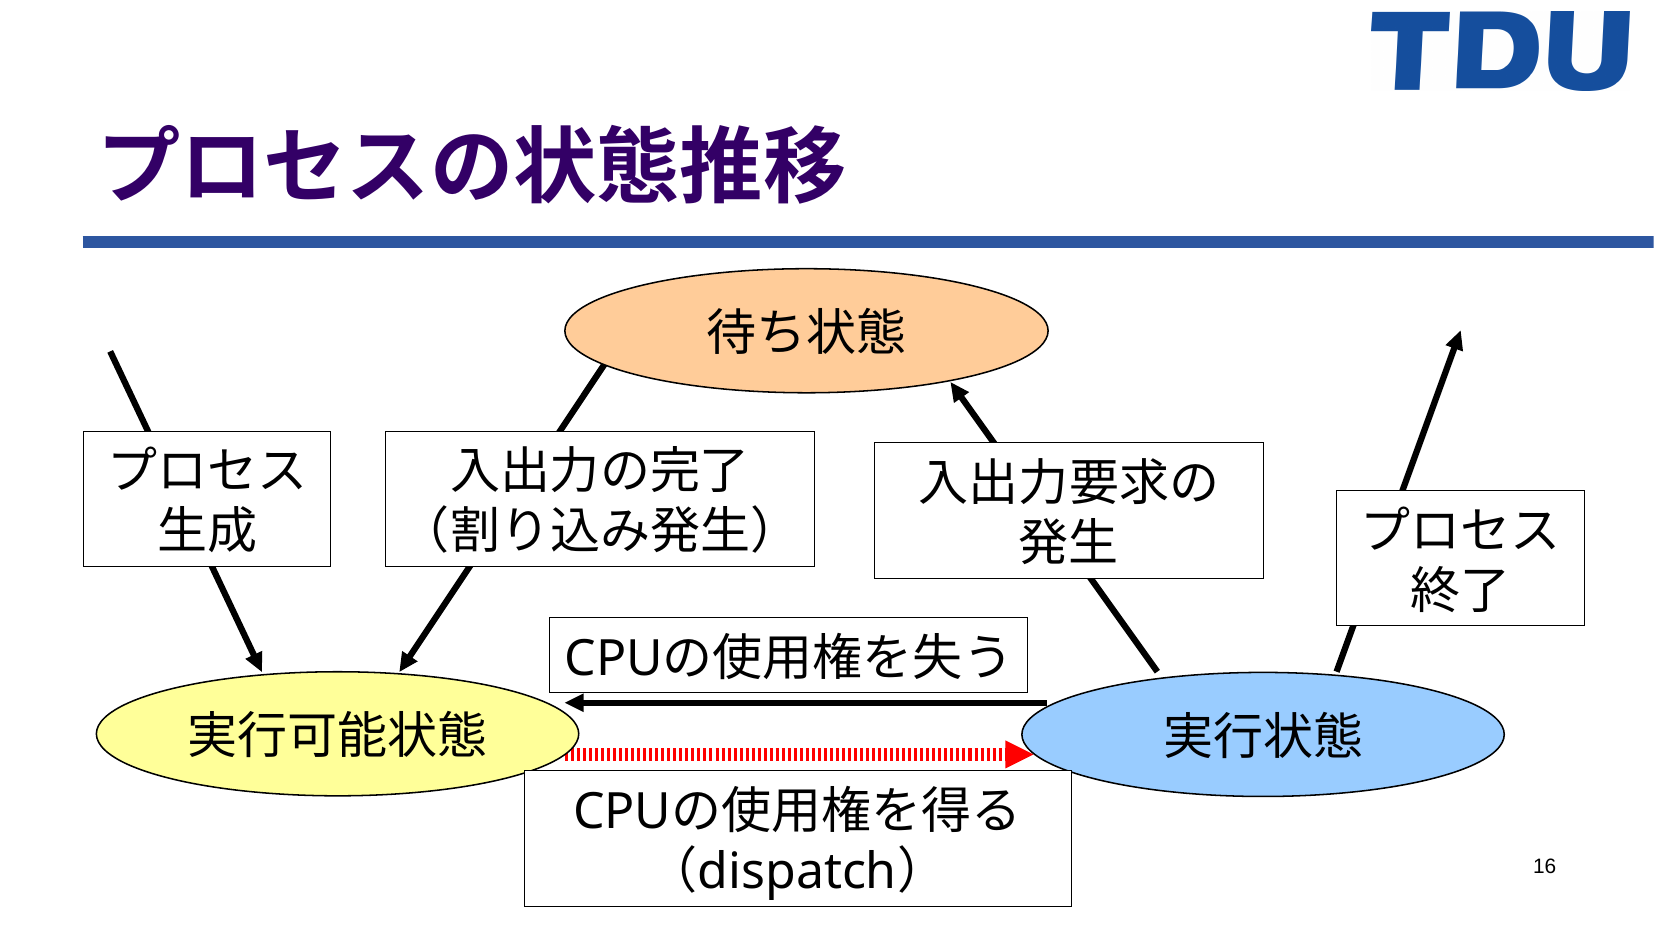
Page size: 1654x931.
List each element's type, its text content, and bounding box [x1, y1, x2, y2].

text_box プロセス 終了 [1336, 490, 1585, 626]
text_box CPUの使用権を得る （dispatch） [524, 770, 1072, 907]
text_box 入出力の完了 （割り込み発生） [385, 431, 815, 567]
text_box 待ち状態 [564, 268, 1049, 393]
title プロセスの状態推移 [82, 51, 1571, 228]
text_box 実行可能状態 [96, 671, 579, 796]
picture [1371, 11, 1630, 91]
text_box 入出力要求の 発生 [874, 442, 1264, 579]
text_box 実行状態 [1021, 672, 1505, 797]
text_box CPUの使用権を失う [549, 617, 1028, 693]
text_box プロセス 生成 [83, 431, 331, 567]
